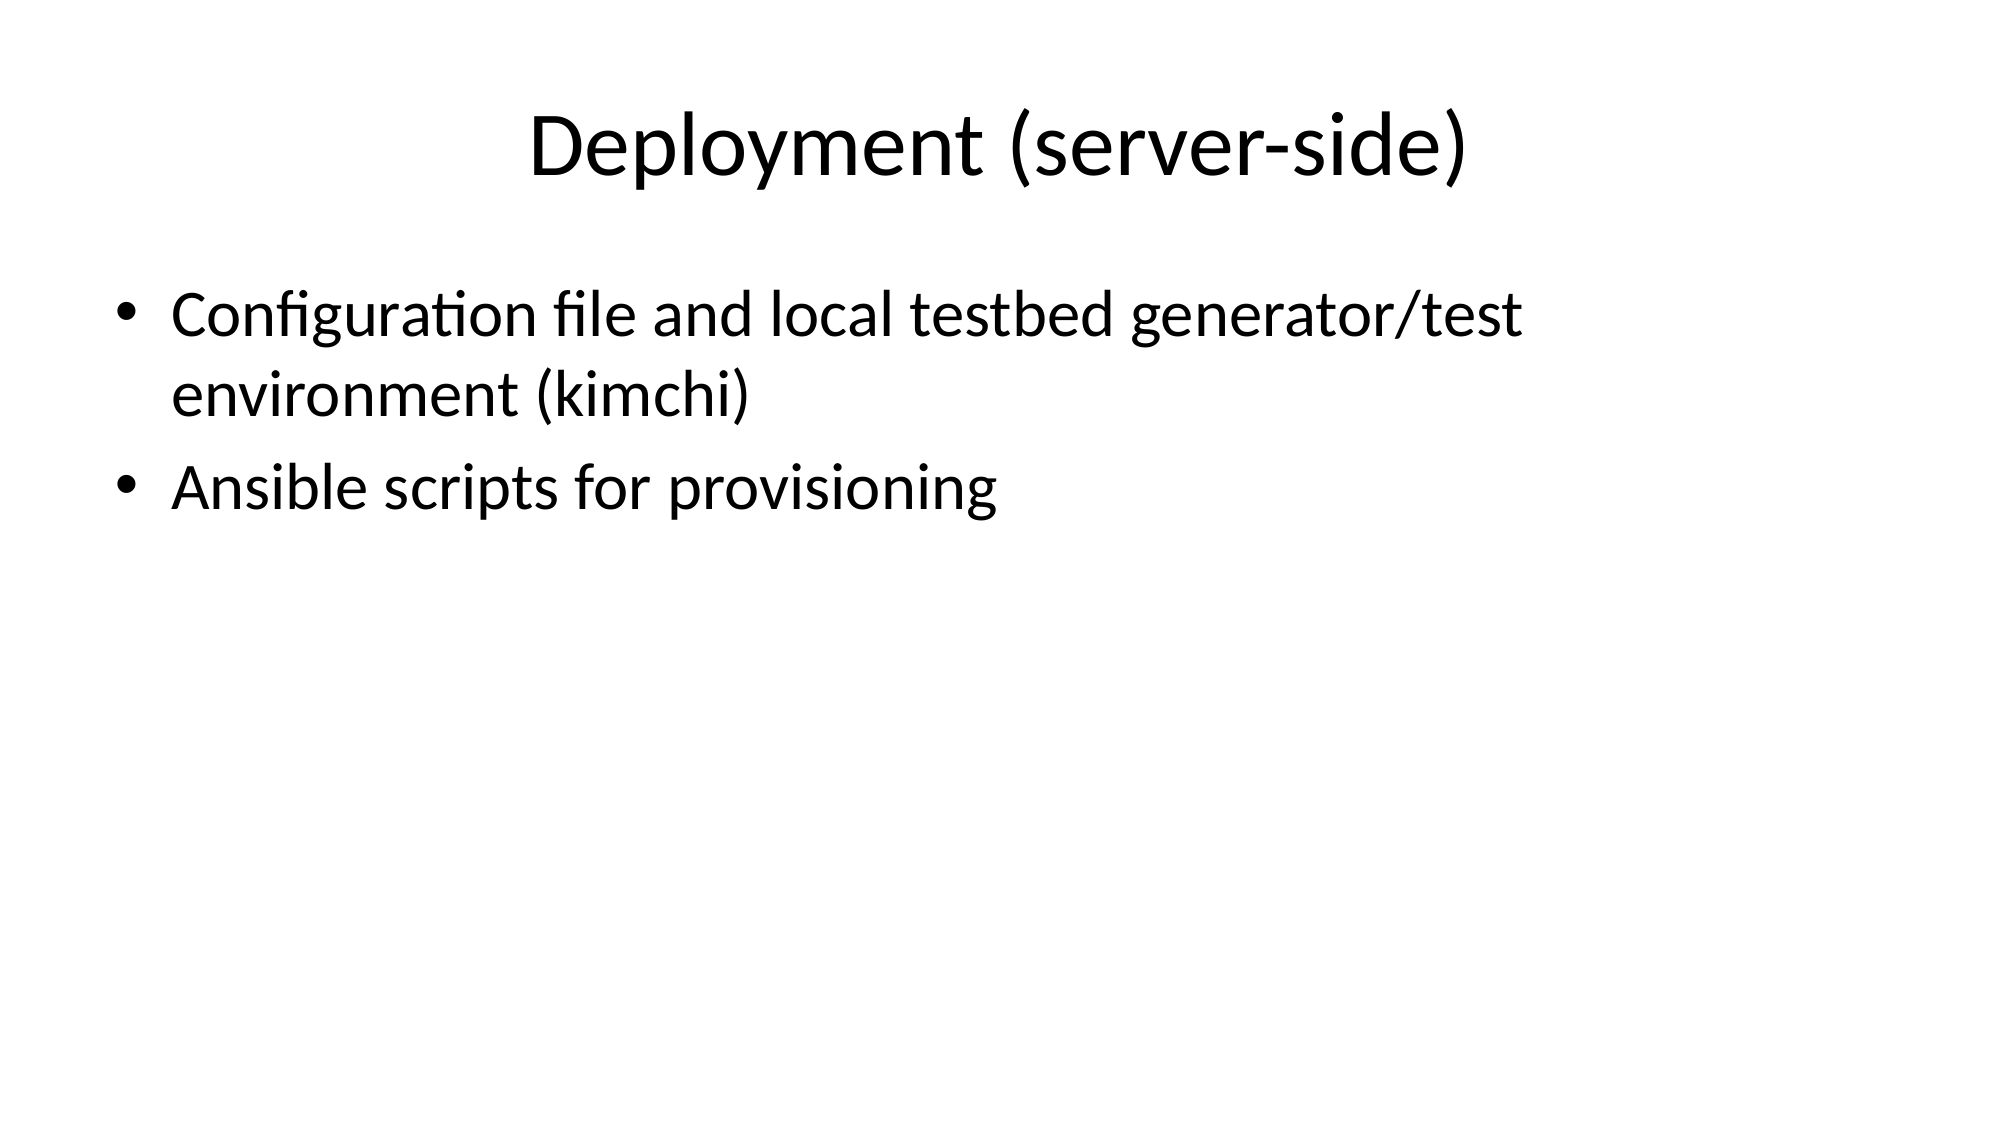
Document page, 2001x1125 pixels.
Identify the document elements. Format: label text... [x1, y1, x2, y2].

text_box Configuration file and local testbed generator/test environment (kimchi) Ansible scripts for provisioning [99, 262, 1900, 1005]
text_box Deployment (server-side) [99, 45, 1900, 233]
